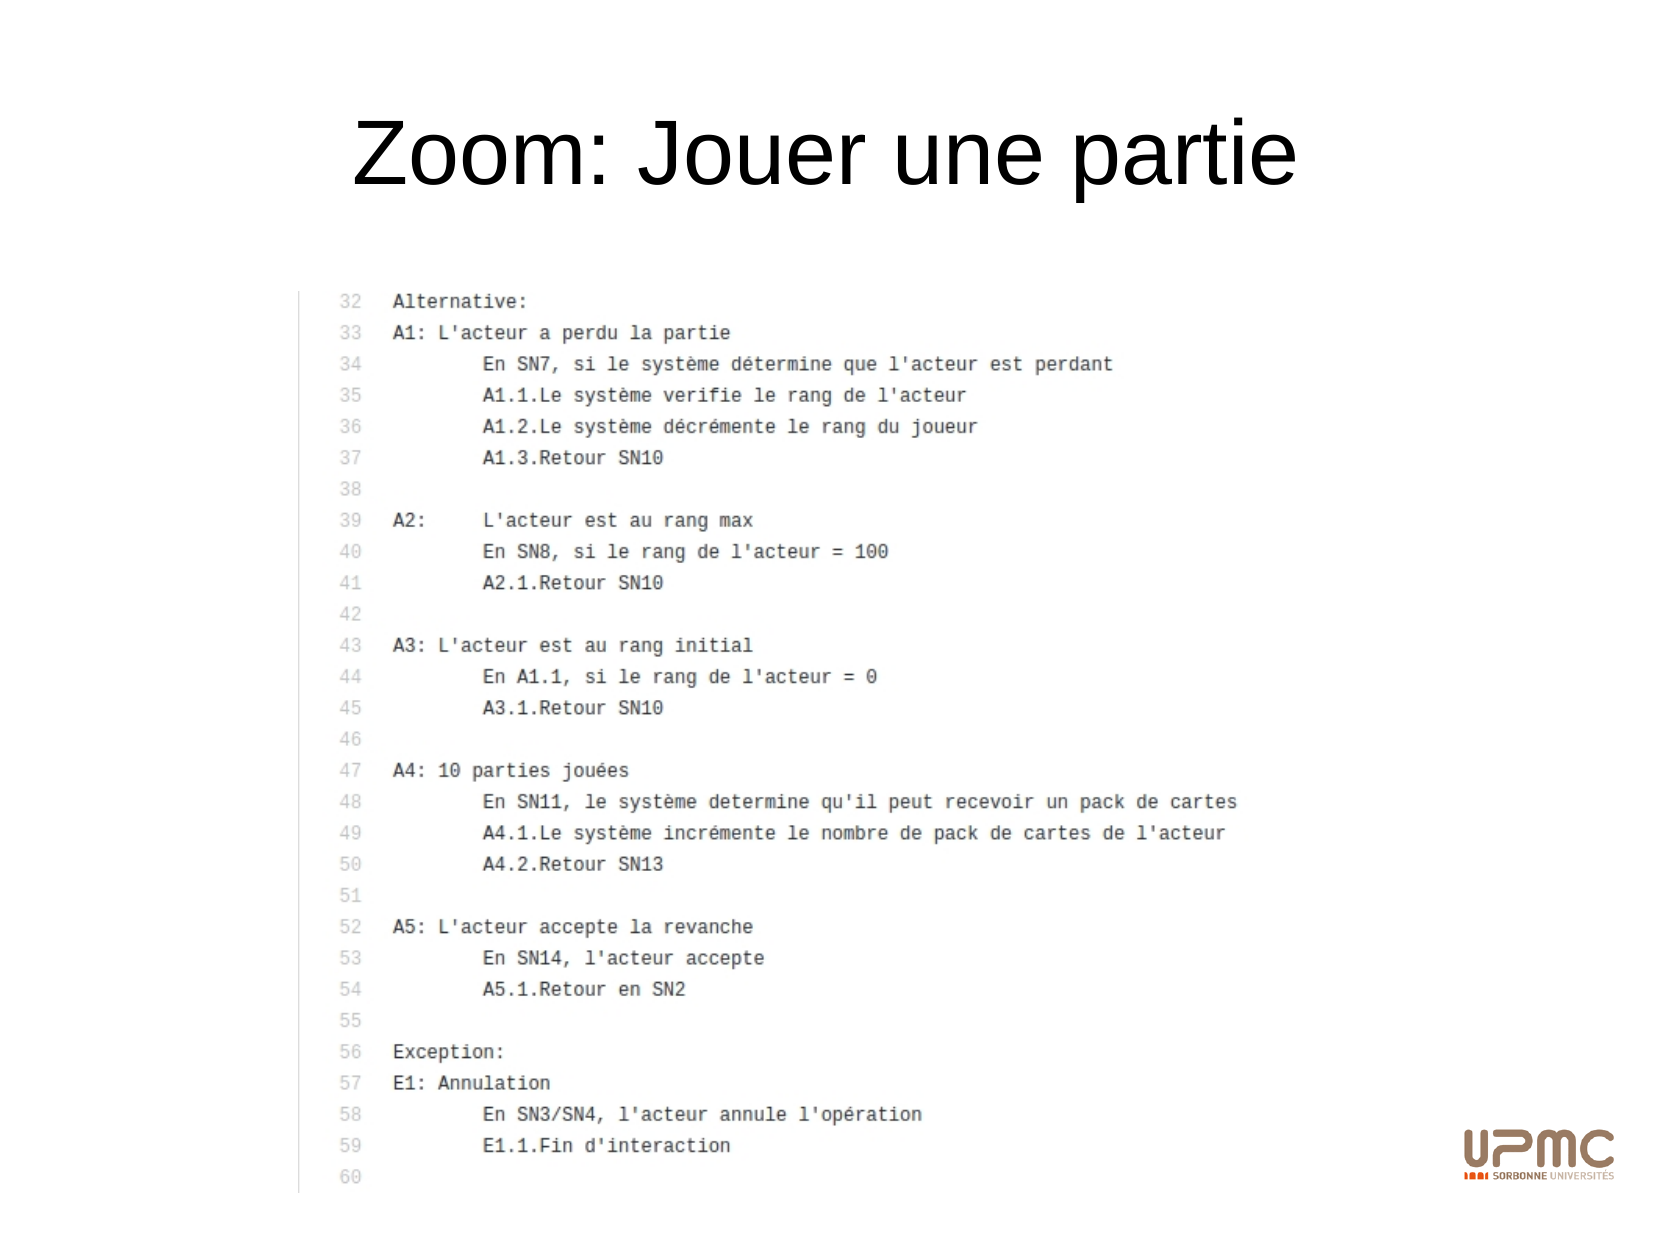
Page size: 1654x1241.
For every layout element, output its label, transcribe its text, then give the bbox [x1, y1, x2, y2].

picture [1464, 1104, 1614, 1205]
picture [298, 291, 1347, 1193]
title Zoom: Jouer une partie [82, 49, 1571, 257]
